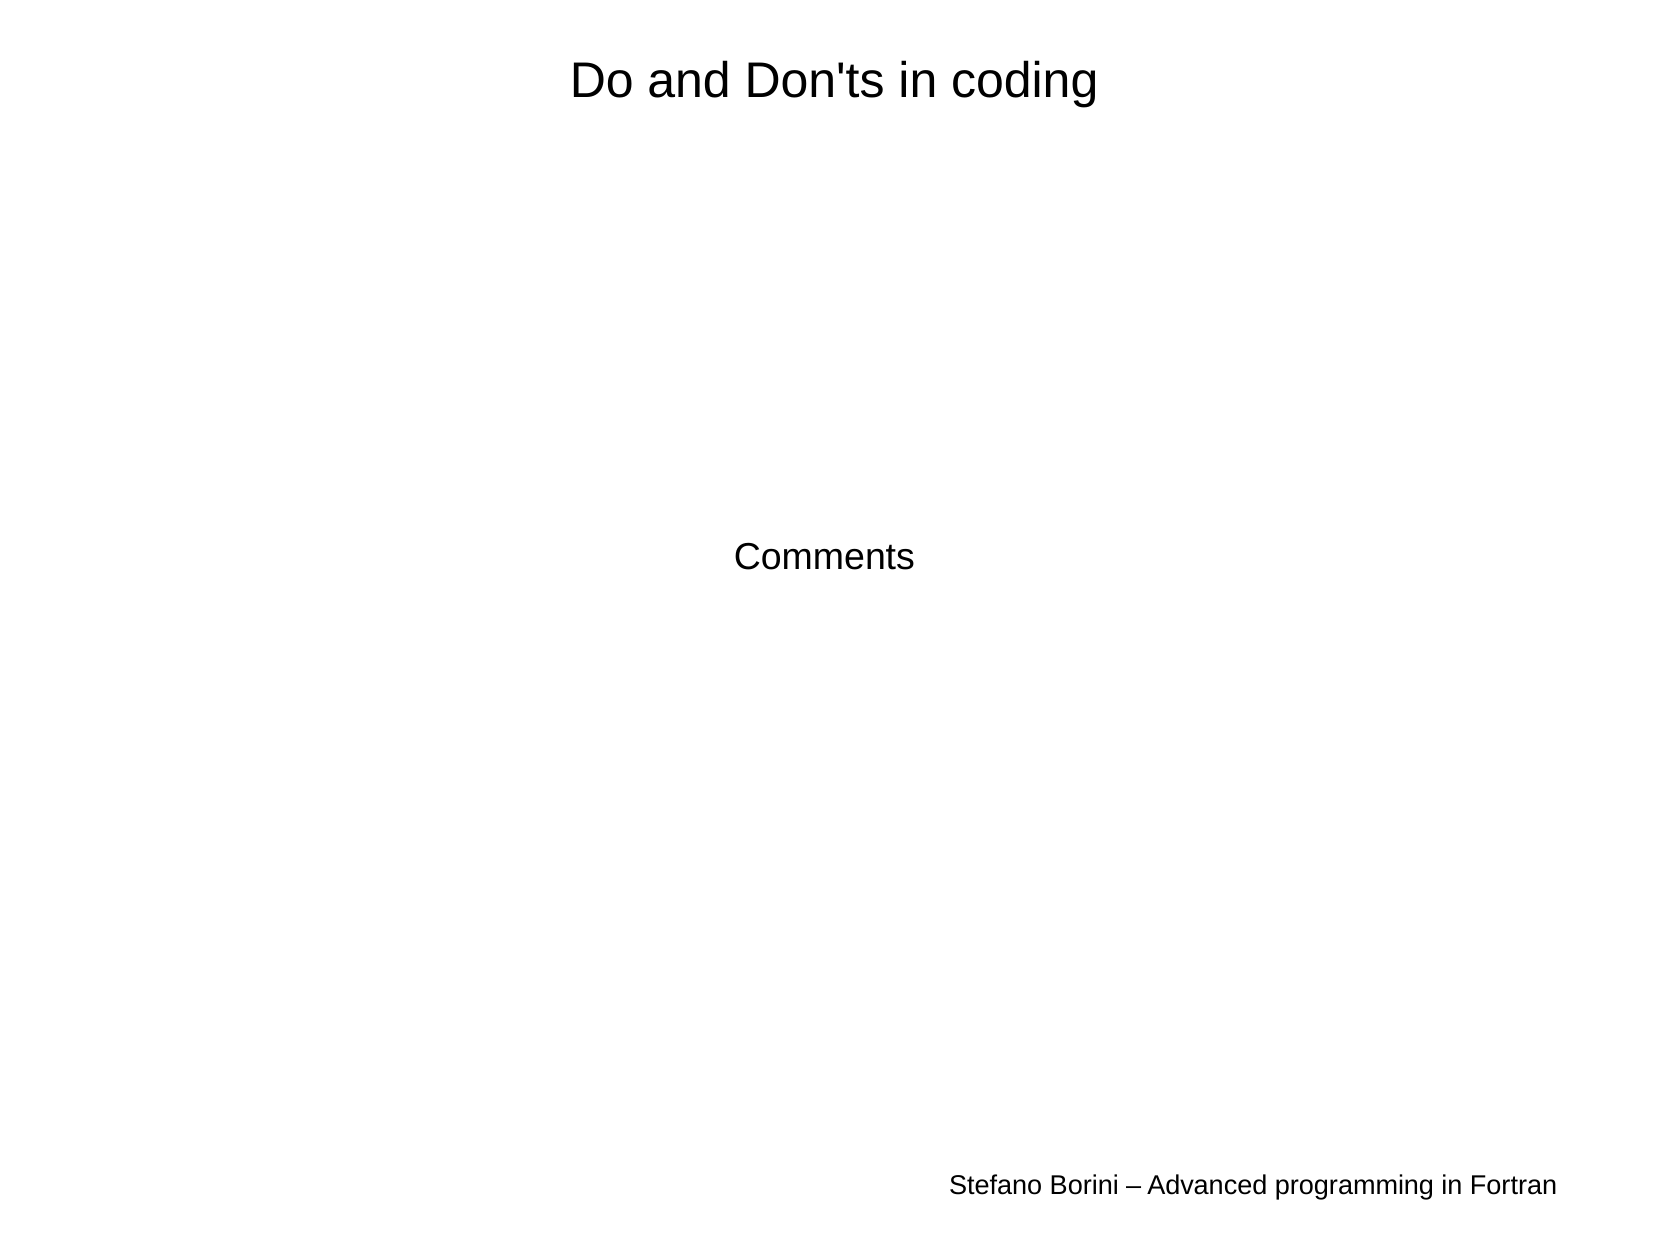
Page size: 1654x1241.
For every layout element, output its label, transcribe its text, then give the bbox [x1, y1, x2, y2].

text_box Do and Don'ts in coding [555, 44, 1126, 116]
text_box Comments [719, 528, 931, 586]
